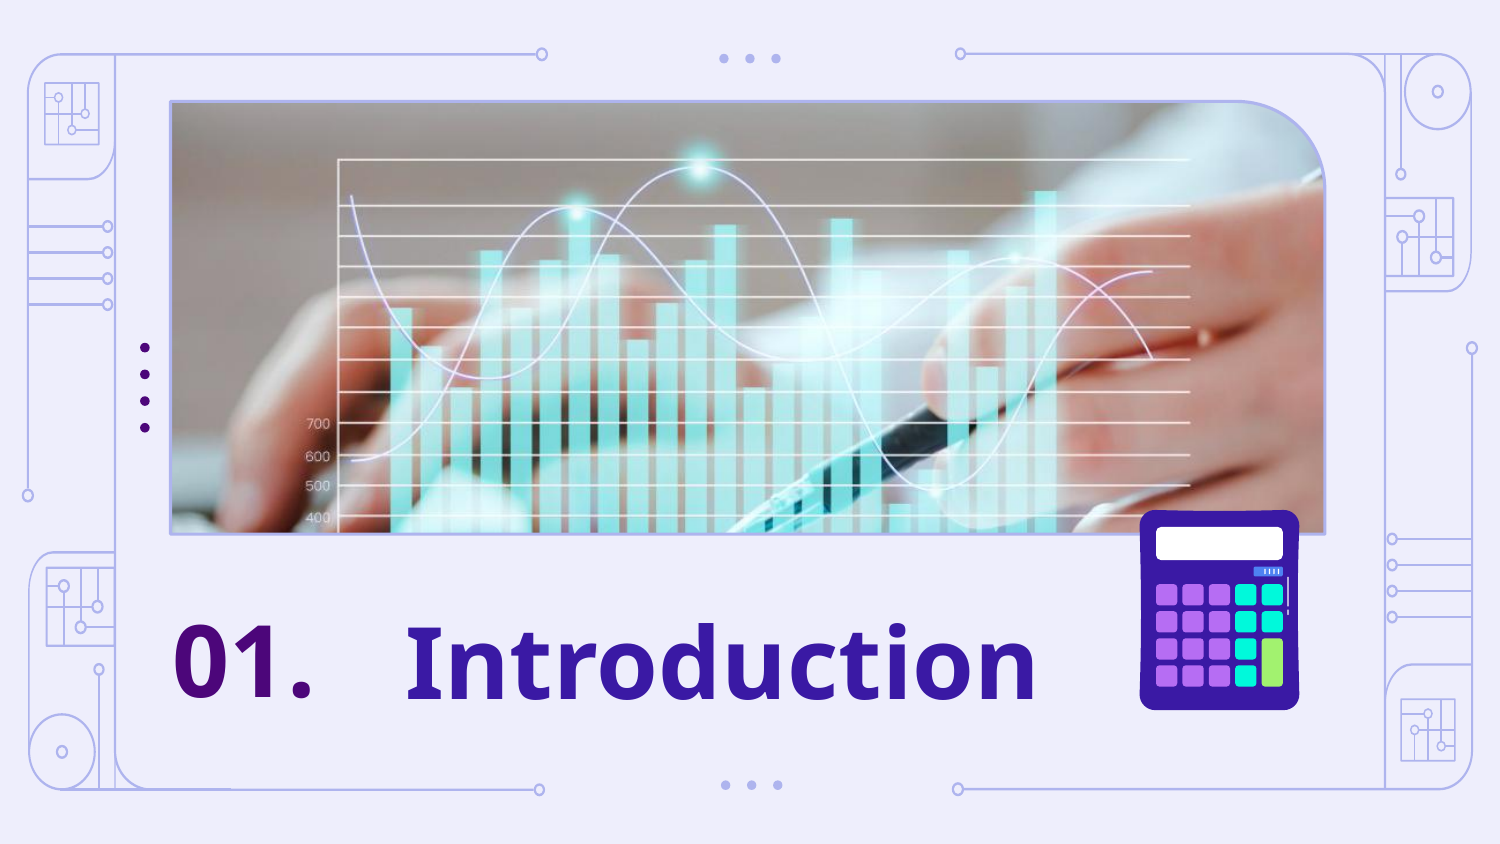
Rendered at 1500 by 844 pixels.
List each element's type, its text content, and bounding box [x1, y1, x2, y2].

title 01. [157, 594, 361, 733]
text_box [140, 422, 150, 433]
text_box [170, 101, 1325, 711]
text_box [140, 342, 150, 353]
title Introduction [390, 584, 1110, 723]
text_box [140, 396, 150, 406]
text_box [140, 369, 150, 380]
